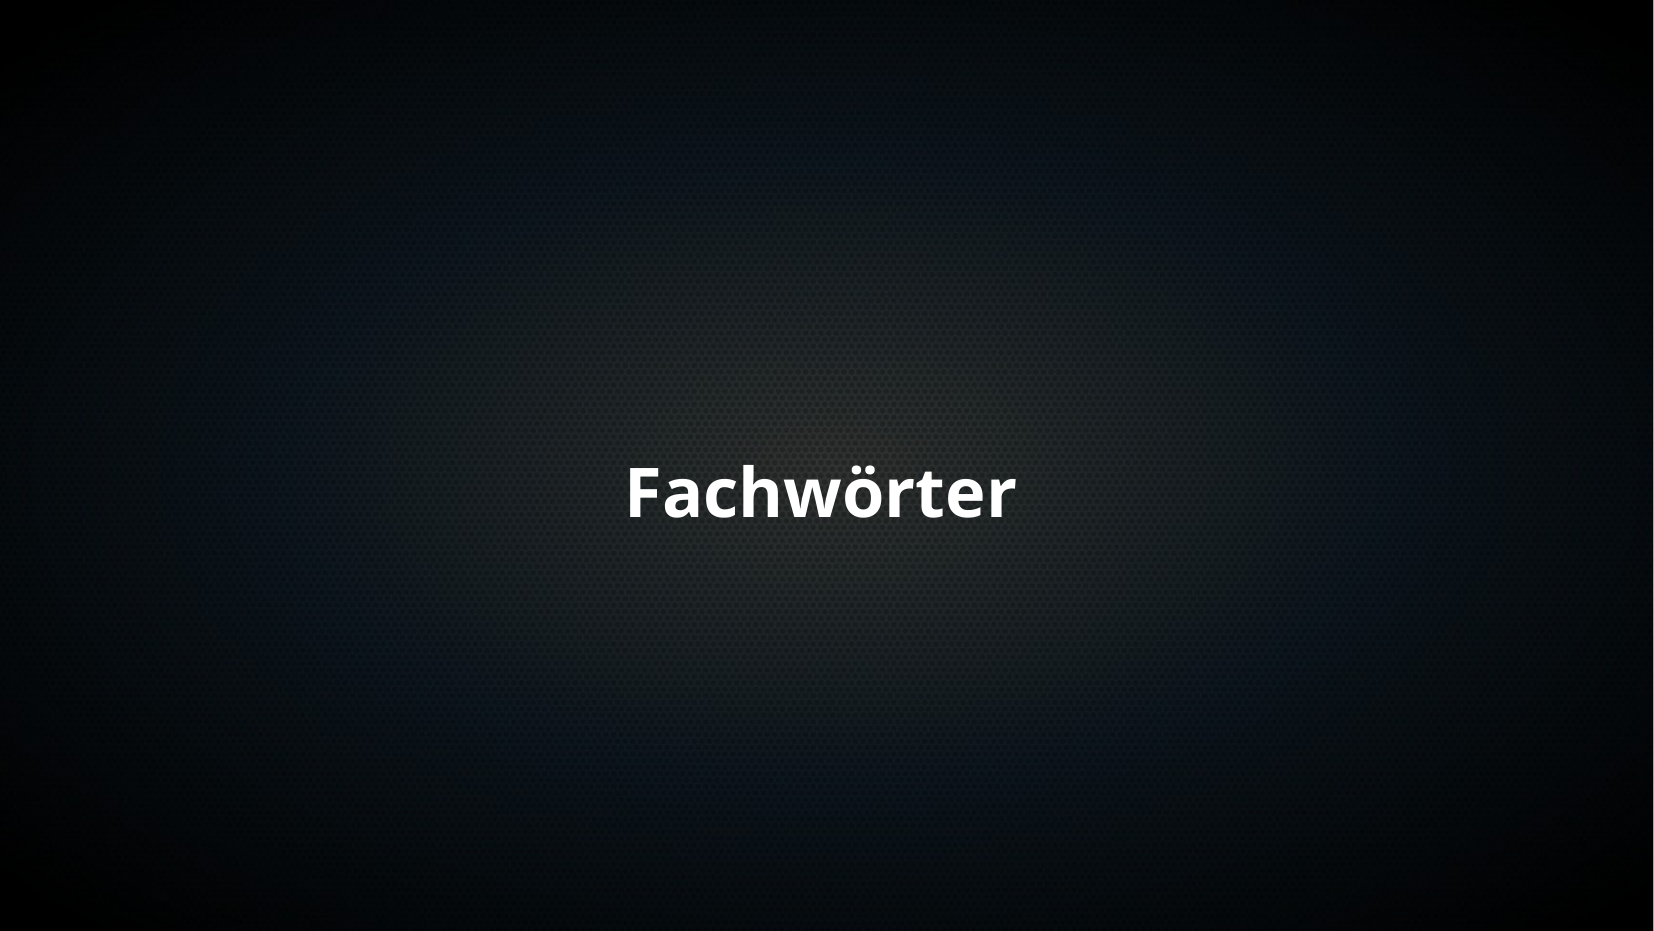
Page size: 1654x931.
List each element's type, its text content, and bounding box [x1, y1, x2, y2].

title Fachwörter [76, 413, 1565, 569]
picture [0, 0, 1654, 931]
